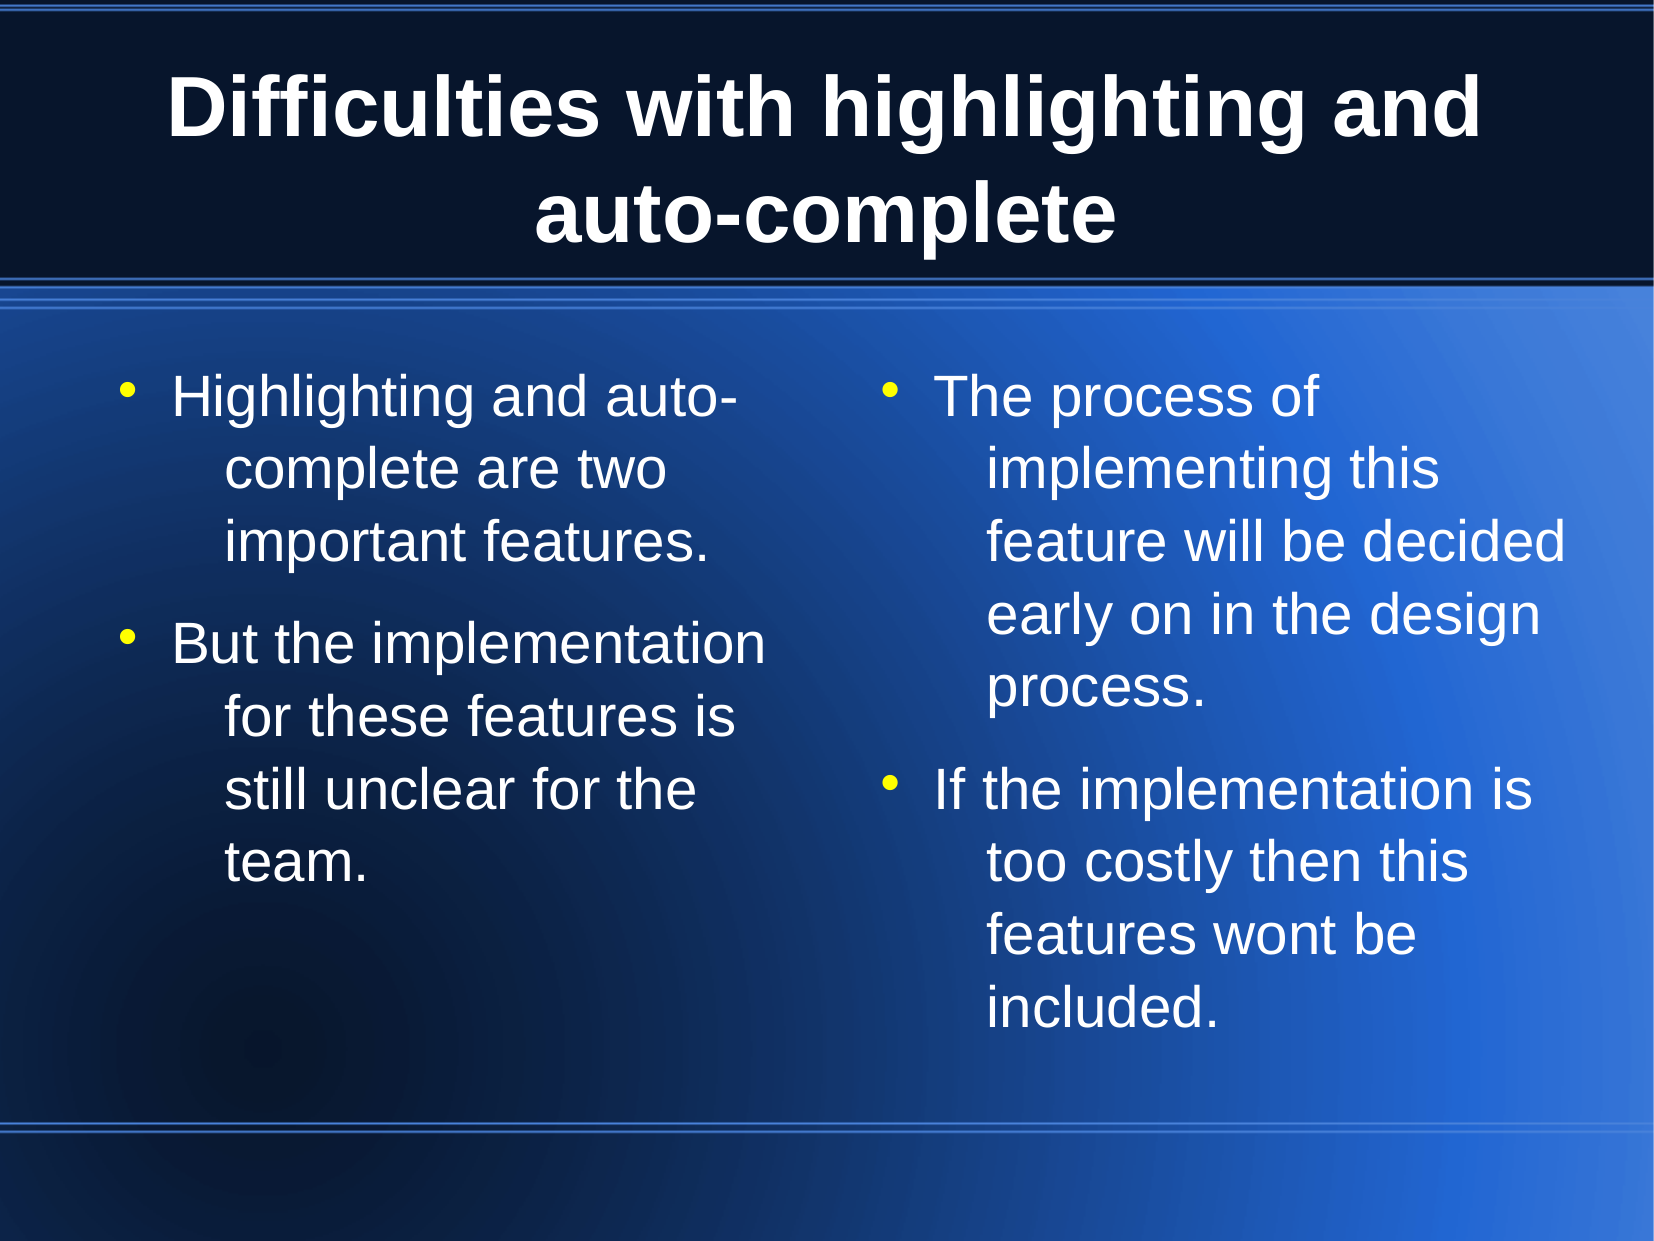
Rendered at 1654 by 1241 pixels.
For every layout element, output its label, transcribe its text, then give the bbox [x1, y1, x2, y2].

list The process of implementing this feature will be decided early on in the design process. If the implementation is too costly then this features wont be included. [845, 355, 1572, 1075]
title Difficulties with highlighting and auto-complete [82, 41, 1571, 265]
list Highlighting and auto-complete are two important features. But the implementation for these features is still unclear for the team. [82, 355, 809, 1075]
